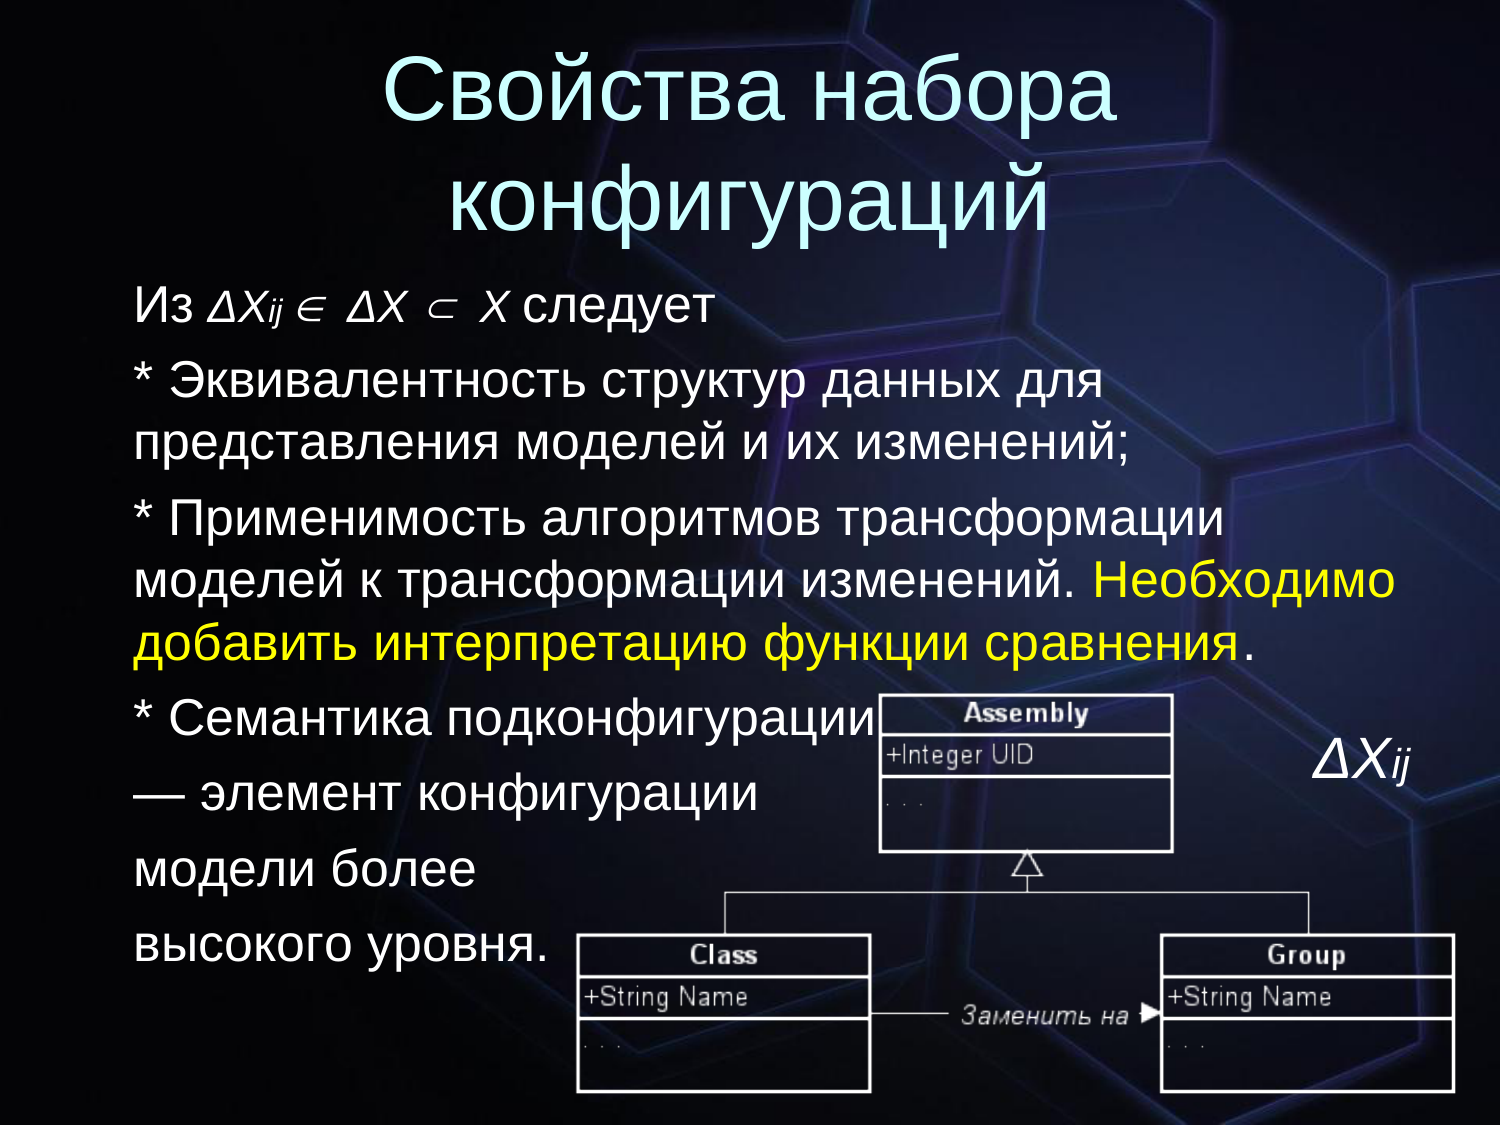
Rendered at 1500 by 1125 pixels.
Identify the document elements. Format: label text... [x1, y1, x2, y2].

title Свойства набора конфигураций [75, 21, 1425, 257]
text_box ΔXij [1299, 712, 1426, 798]
list Из ΔXij ΔX ⊂ X следует * Эквивалентность структур данных для представления моделей и их изменений; * Применимость алгоритмов трансформации моделей к трансформации изменений. Необходимо добавить интерпретацию функции сравнения. * Семантика подконфигурации — элемент конфигурации модели более высокого уровня. [75, 262, 1425, 1006]
picture [0, 0, 1500, 1125]
